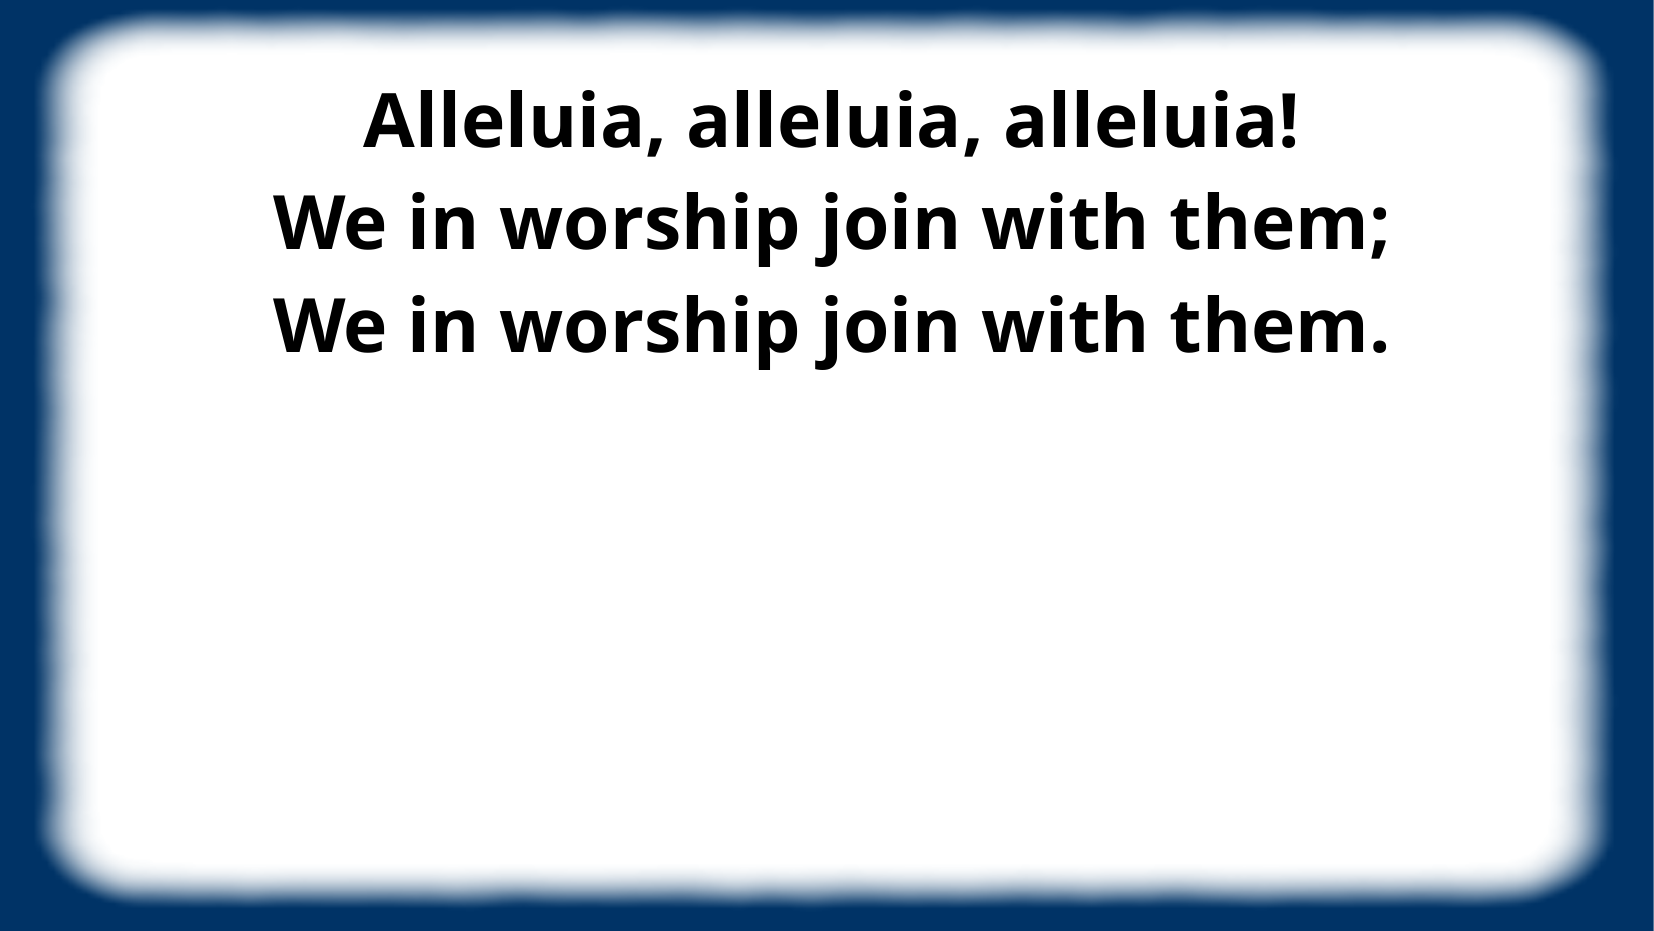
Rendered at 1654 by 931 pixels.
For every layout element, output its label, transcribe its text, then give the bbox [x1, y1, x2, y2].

text_box Alleluia, alleluia, alleluia! We in worship join with them; We in worship join with them. [75, 60, 1591, 463]
picture [0, 0, 1654, 931]
